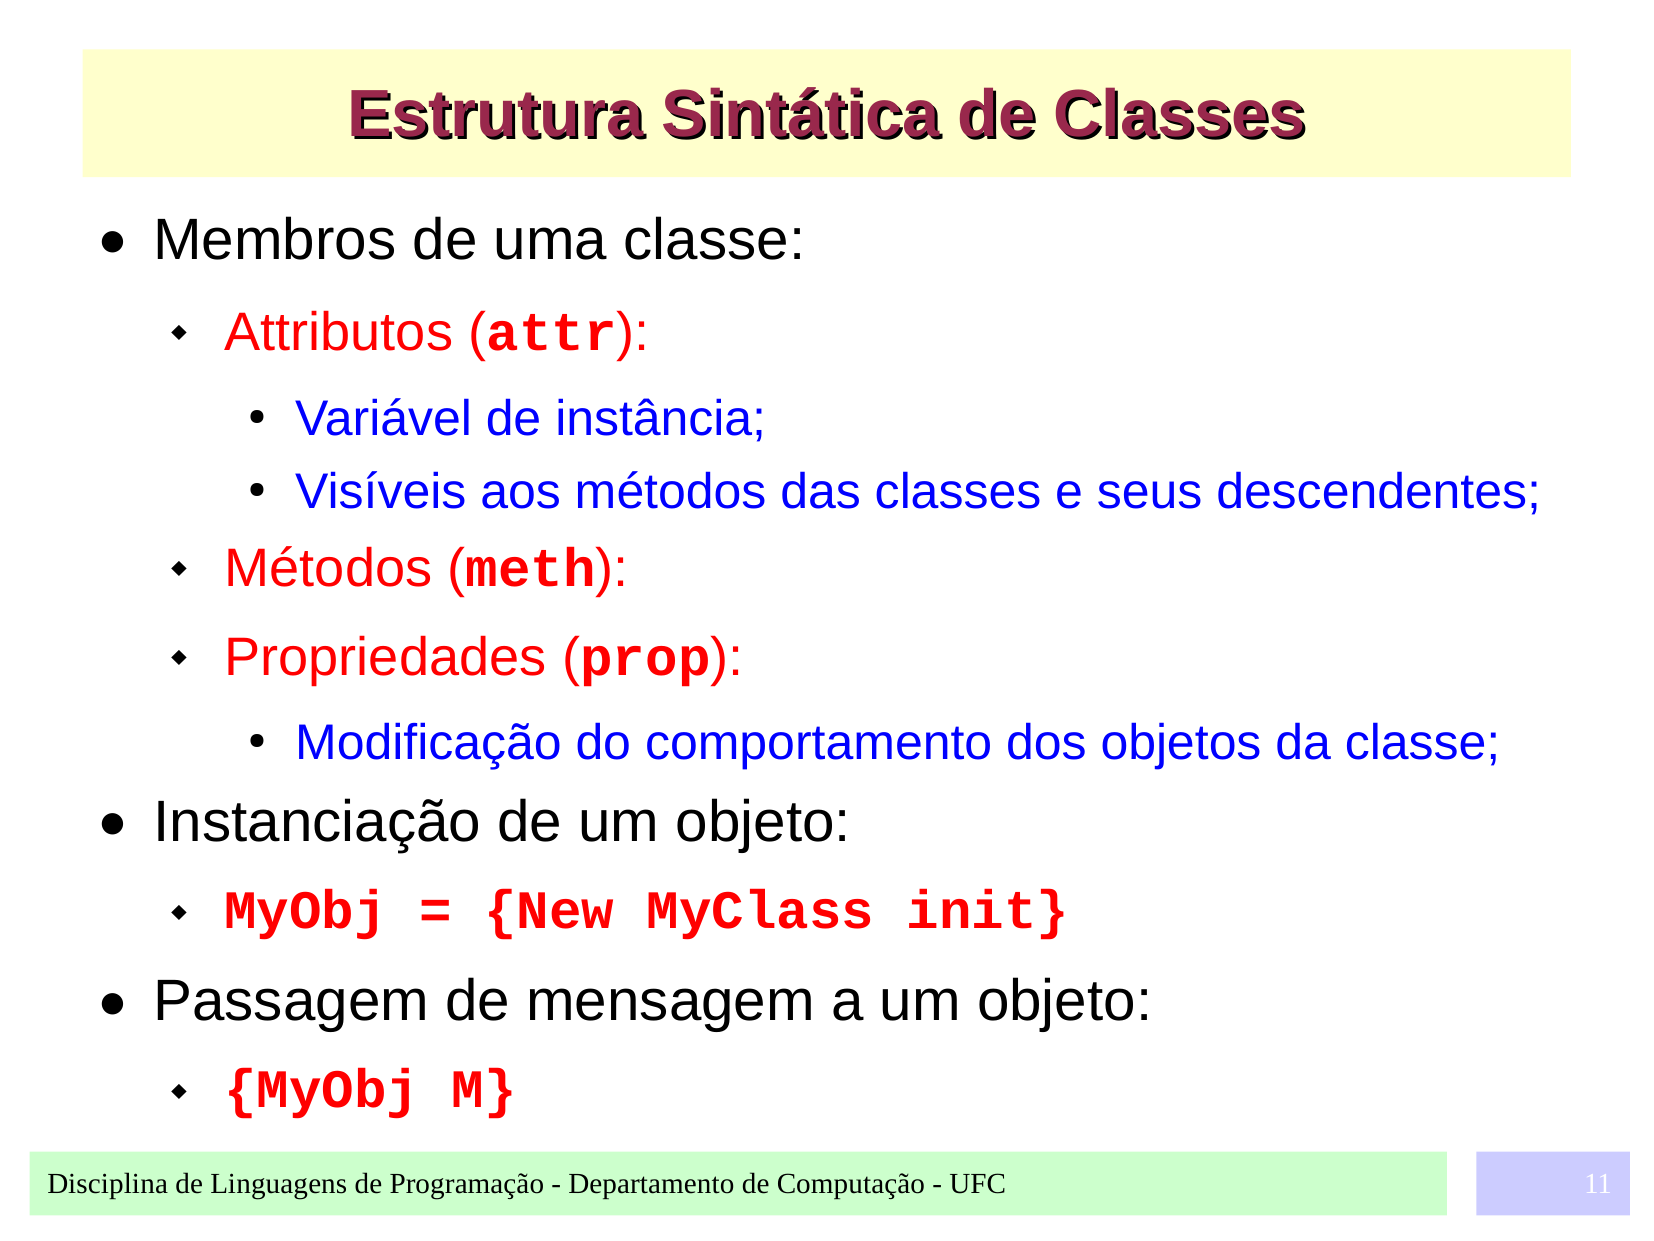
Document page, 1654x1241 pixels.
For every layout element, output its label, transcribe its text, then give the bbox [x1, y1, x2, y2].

title Estrutura Sintática de Classes [82, 49, 1571, 178]
list Membros de uma classe: Attributos (attr): Variável de instância; Visíveis aos métodos das classes e seus descendentes; Métodos (meth): Propriedades (prop): Modificação do comportamento dos objetos da classe; Instanciação de um objeto: MyObj = {New MyClass init} Passagem de mensagem a um objeto: {MyObj M} [82, 206, 1571, 1137]
